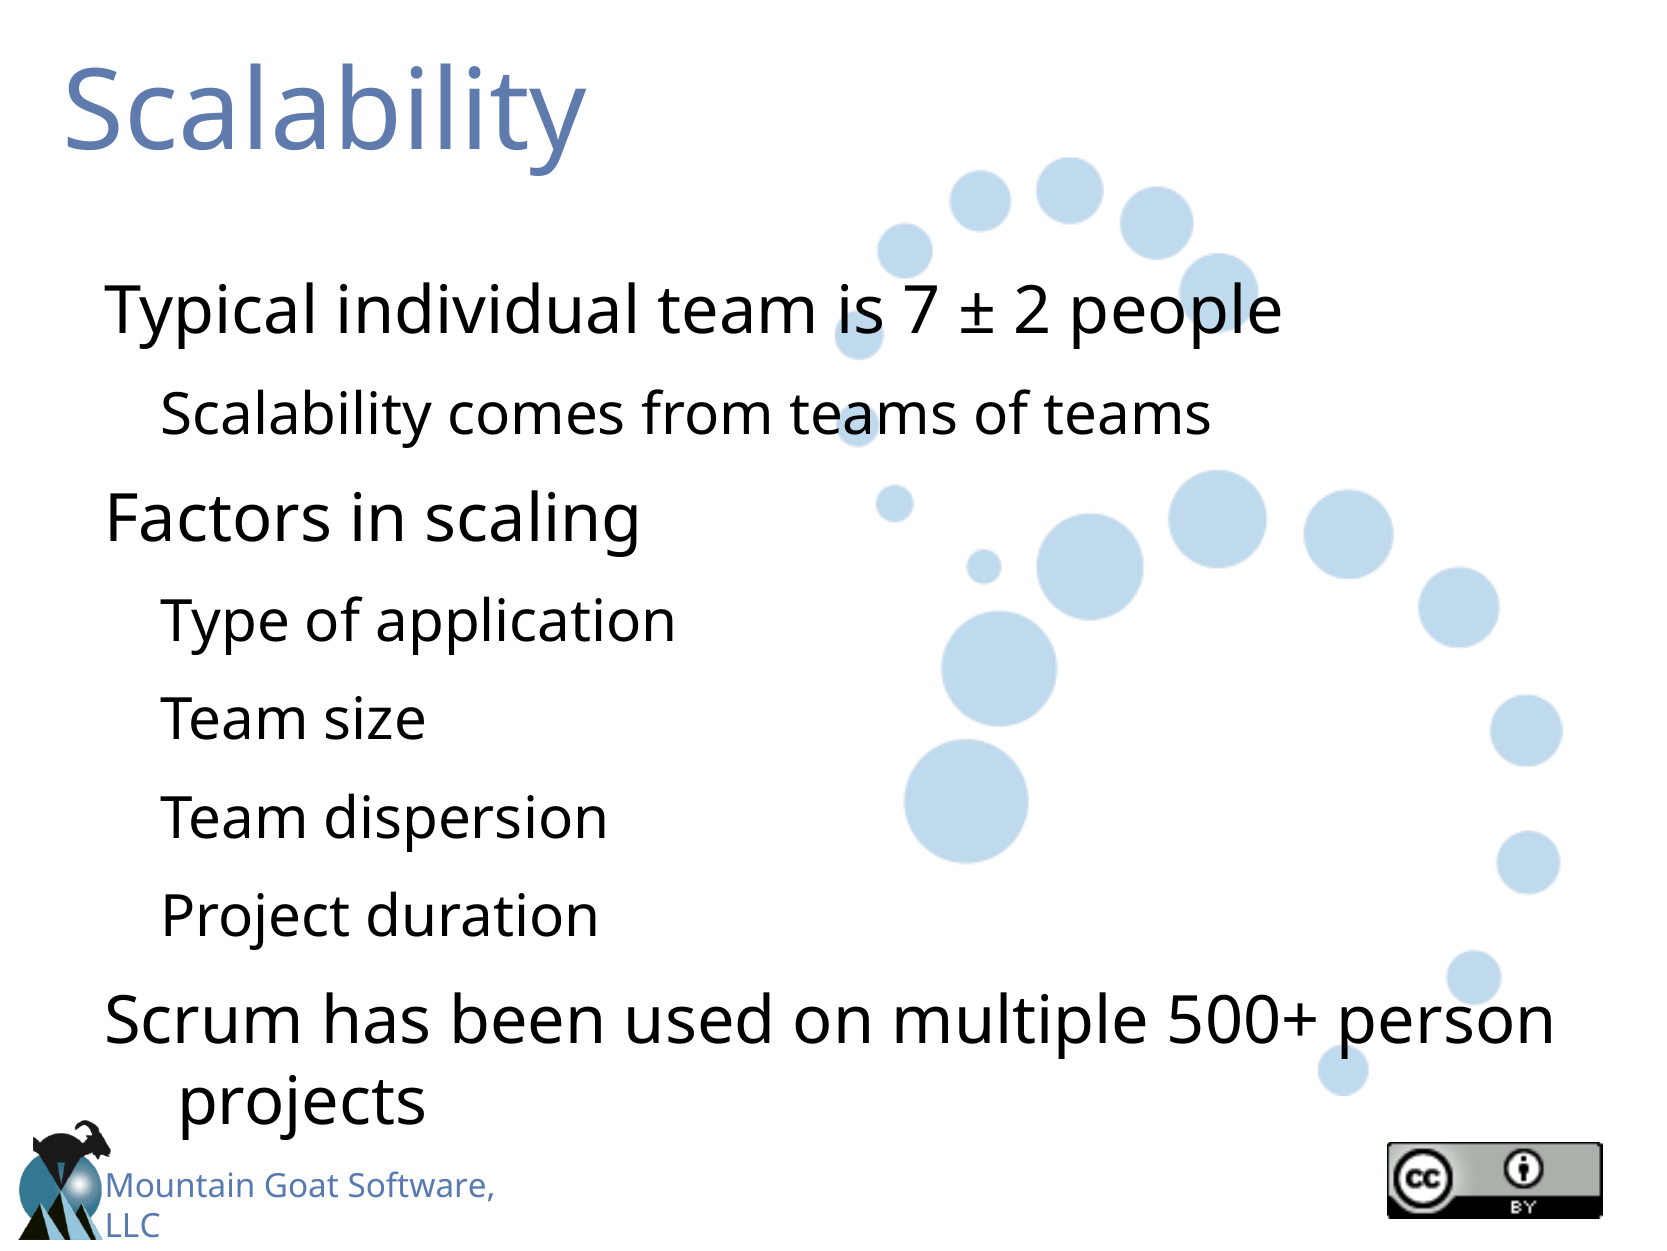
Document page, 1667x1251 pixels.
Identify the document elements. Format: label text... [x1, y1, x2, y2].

list Typical individual team is 7 ± 2 people Scalability comes from teams of teams Factors in scaling Type of application Team size Team dispersion Project duration Scrum has been used on multiple 500+ person projects [56, 262, 1609, 1159]
picture [1387, 1159, 1603, 1219]
picture [18, 1120, 111, 1240]
picture [835, 194, 1563, 262]
title Scalability [56, 18, 1609, 194]
